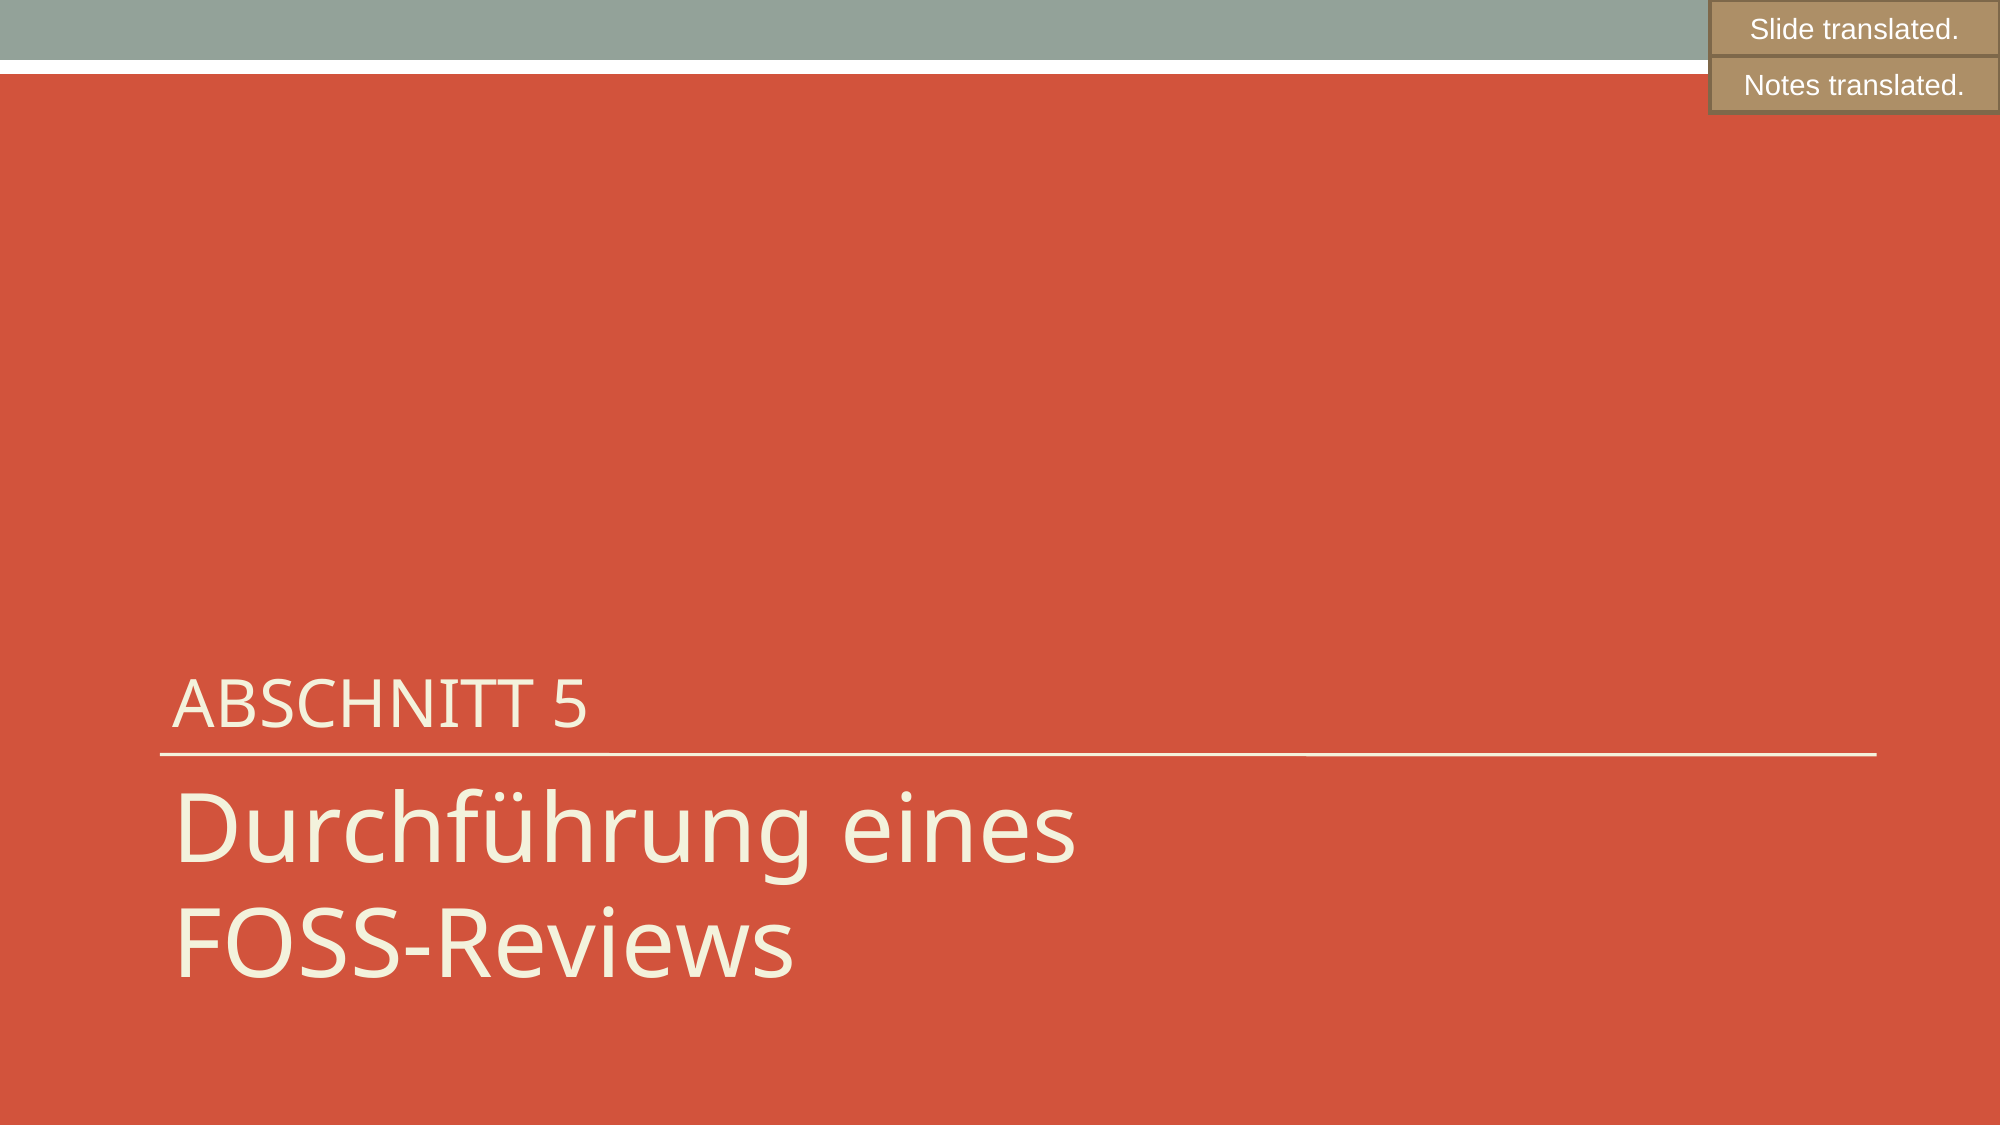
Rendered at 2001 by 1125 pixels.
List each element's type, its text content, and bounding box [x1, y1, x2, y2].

title ABSCHNITT 5 [157, 387, 1858, 749]
text_box Notes translated. [1710, 56, 2000, 113]
text_box Slide translated. [1710, 0, 2000, 56]
list Durchführung eines FOSS-Reviews [157, 758, 1858, 1006]
